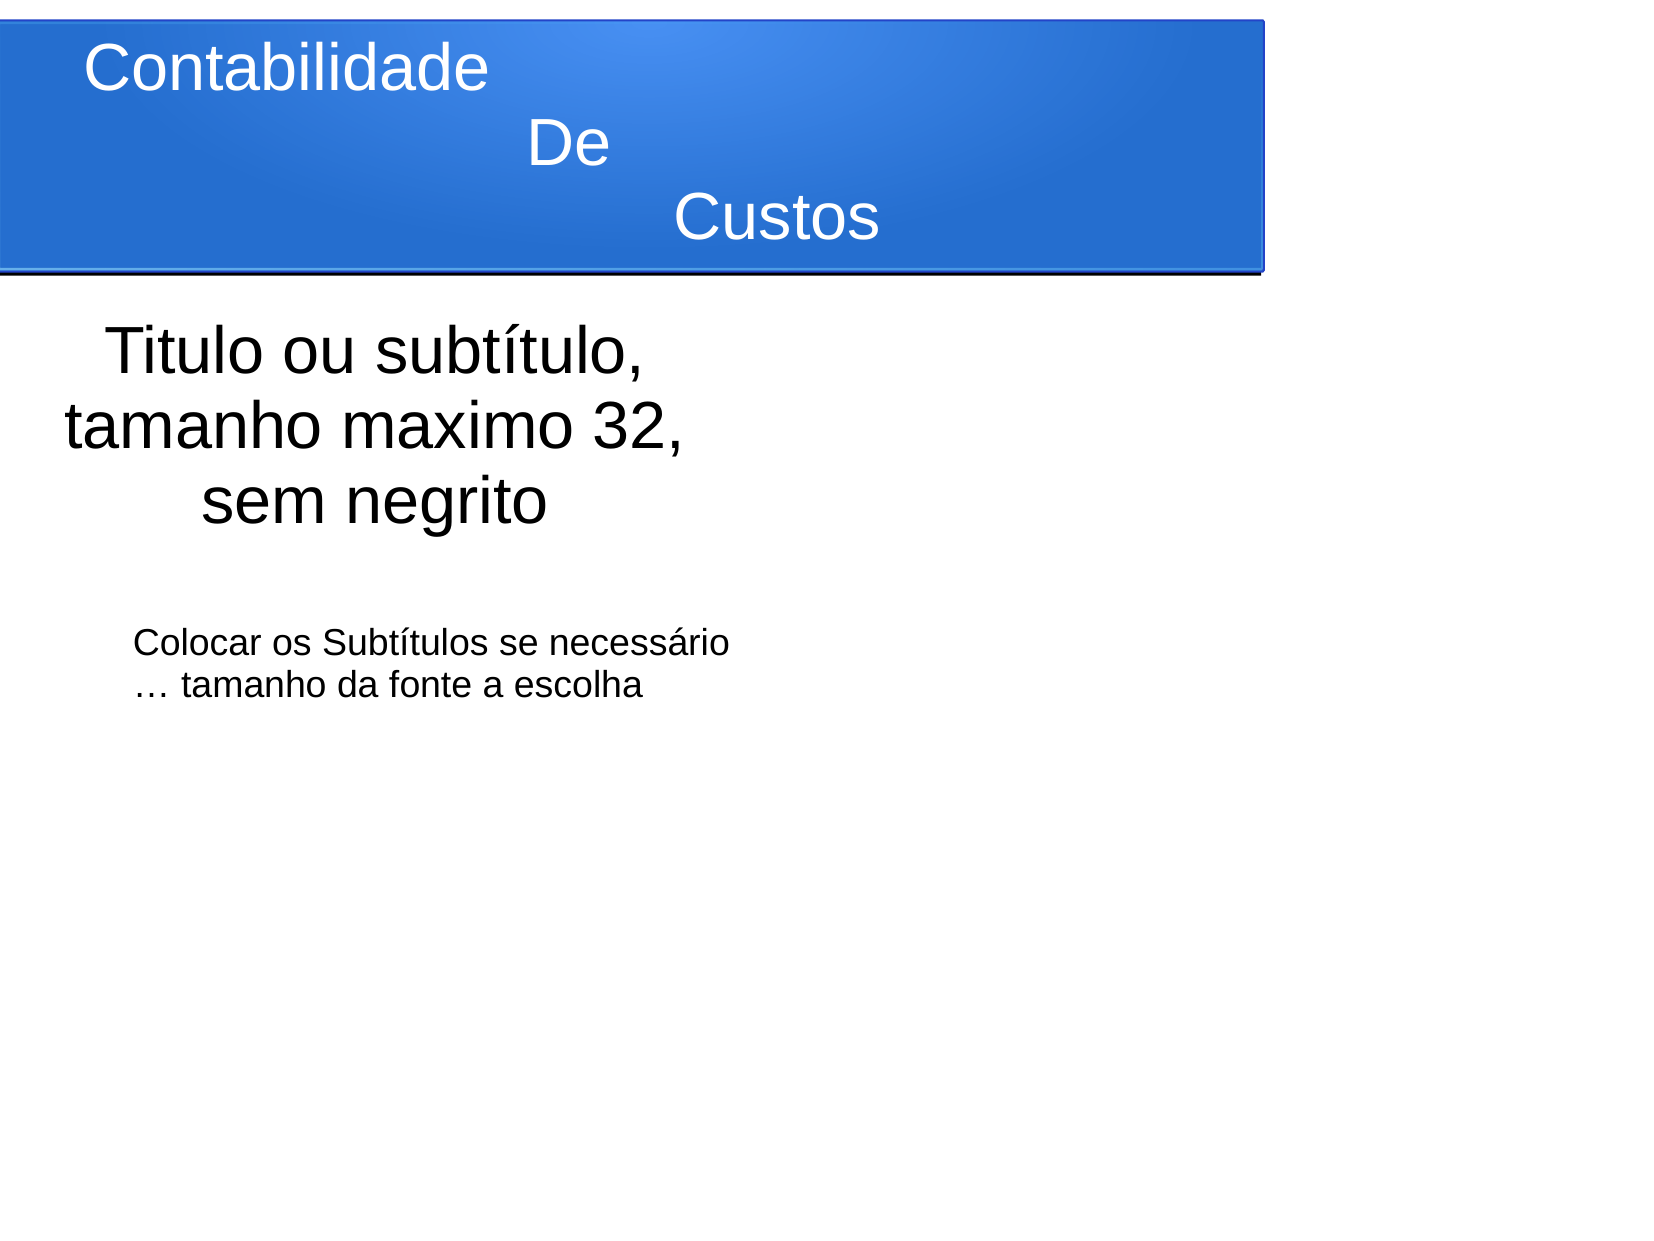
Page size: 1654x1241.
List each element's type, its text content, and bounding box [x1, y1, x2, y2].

text_box Contabilidade De Custos [68, 22, 907, 260]
subtitle Titulo ou subtítulo, tamanho maximo 32, sem negrito [0, 283, 751, 567]
text_box Colocar os Subtítulos se necessário … tamanho da fonte a escolha [118, 614, 745, 714]
